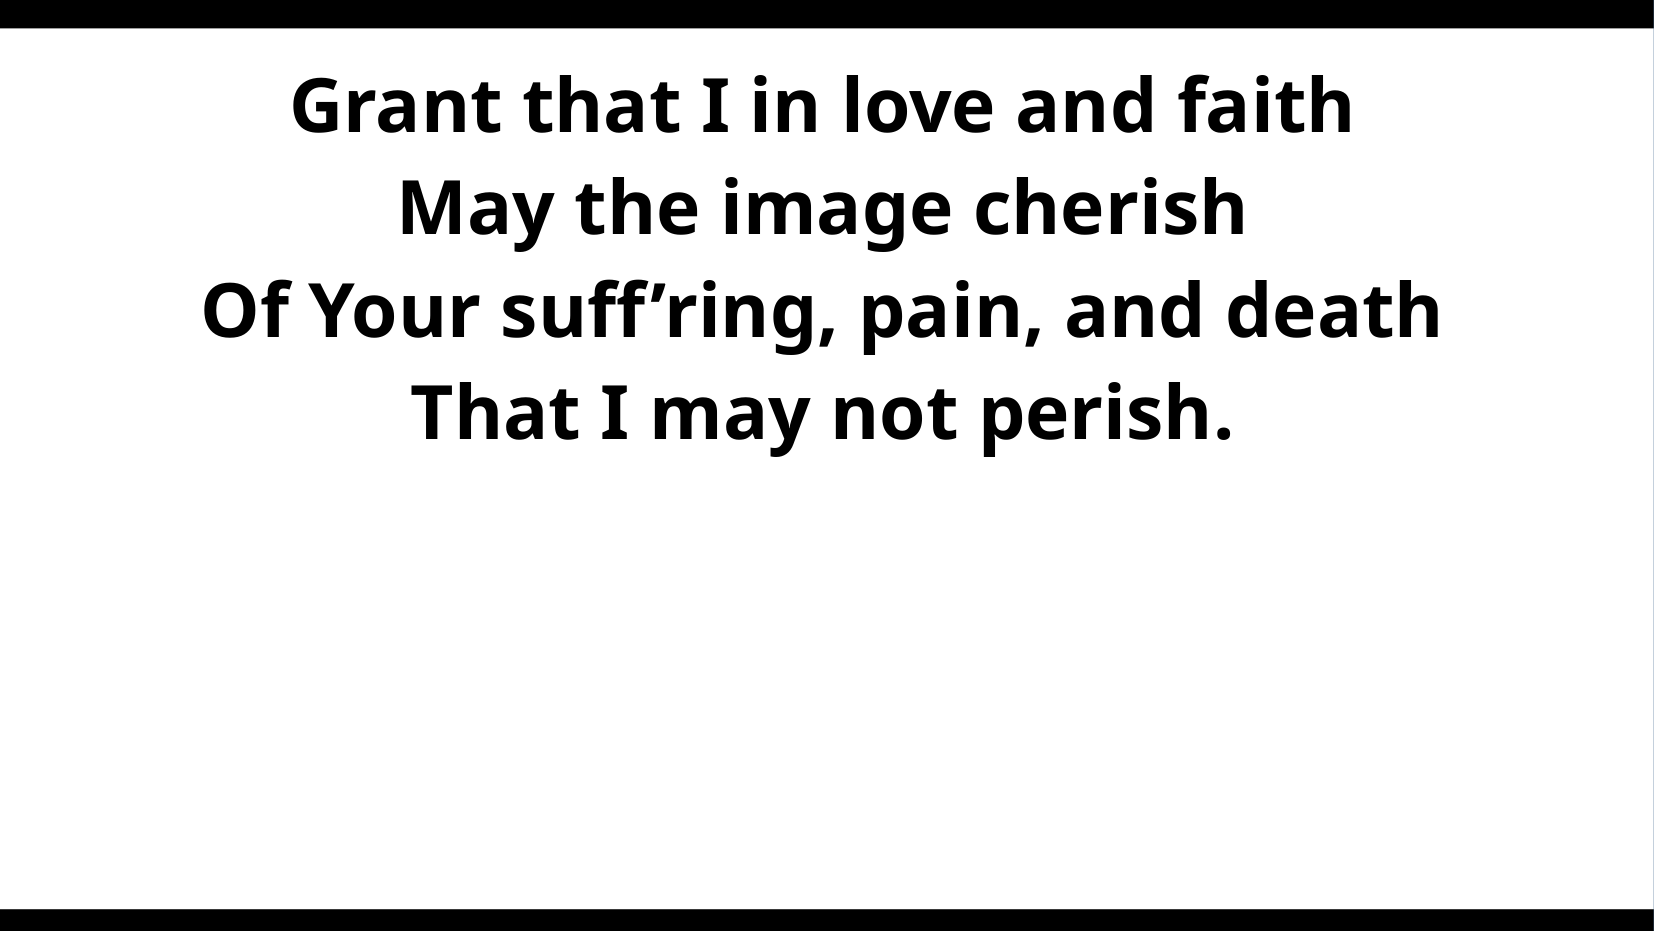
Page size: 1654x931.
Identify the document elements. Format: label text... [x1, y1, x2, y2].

picture [0, 0, 1654, 931]
text_box Grant that I in love and faith May the image cherish Of Your suff’ring, pain, and death That I may not perish. [90, 45, 1557, 460]
